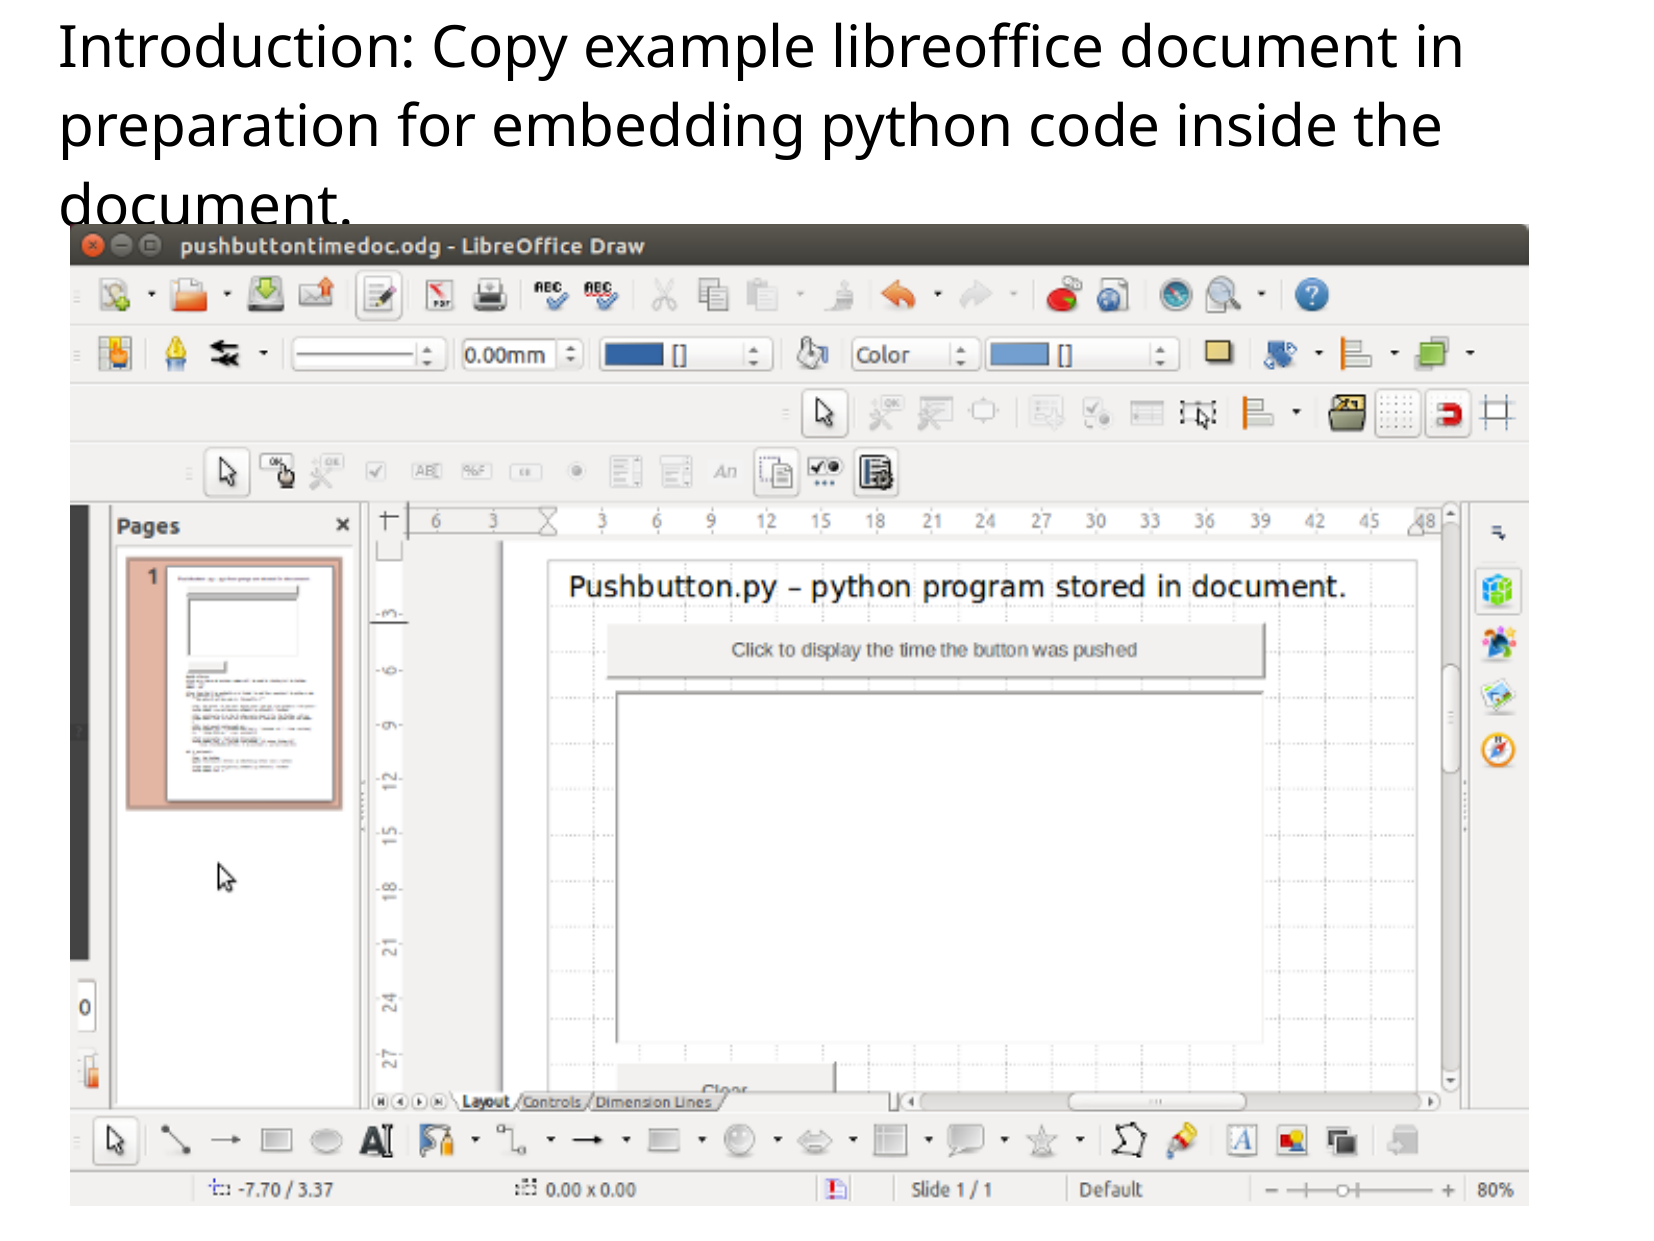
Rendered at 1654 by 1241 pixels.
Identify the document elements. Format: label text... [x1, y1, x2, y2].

picture [70, 224, 1529, 1206]
title Introduction: Copy example libreoffice document in preparation for embedding python code inside the document. [59, 60, 1595, 189]
